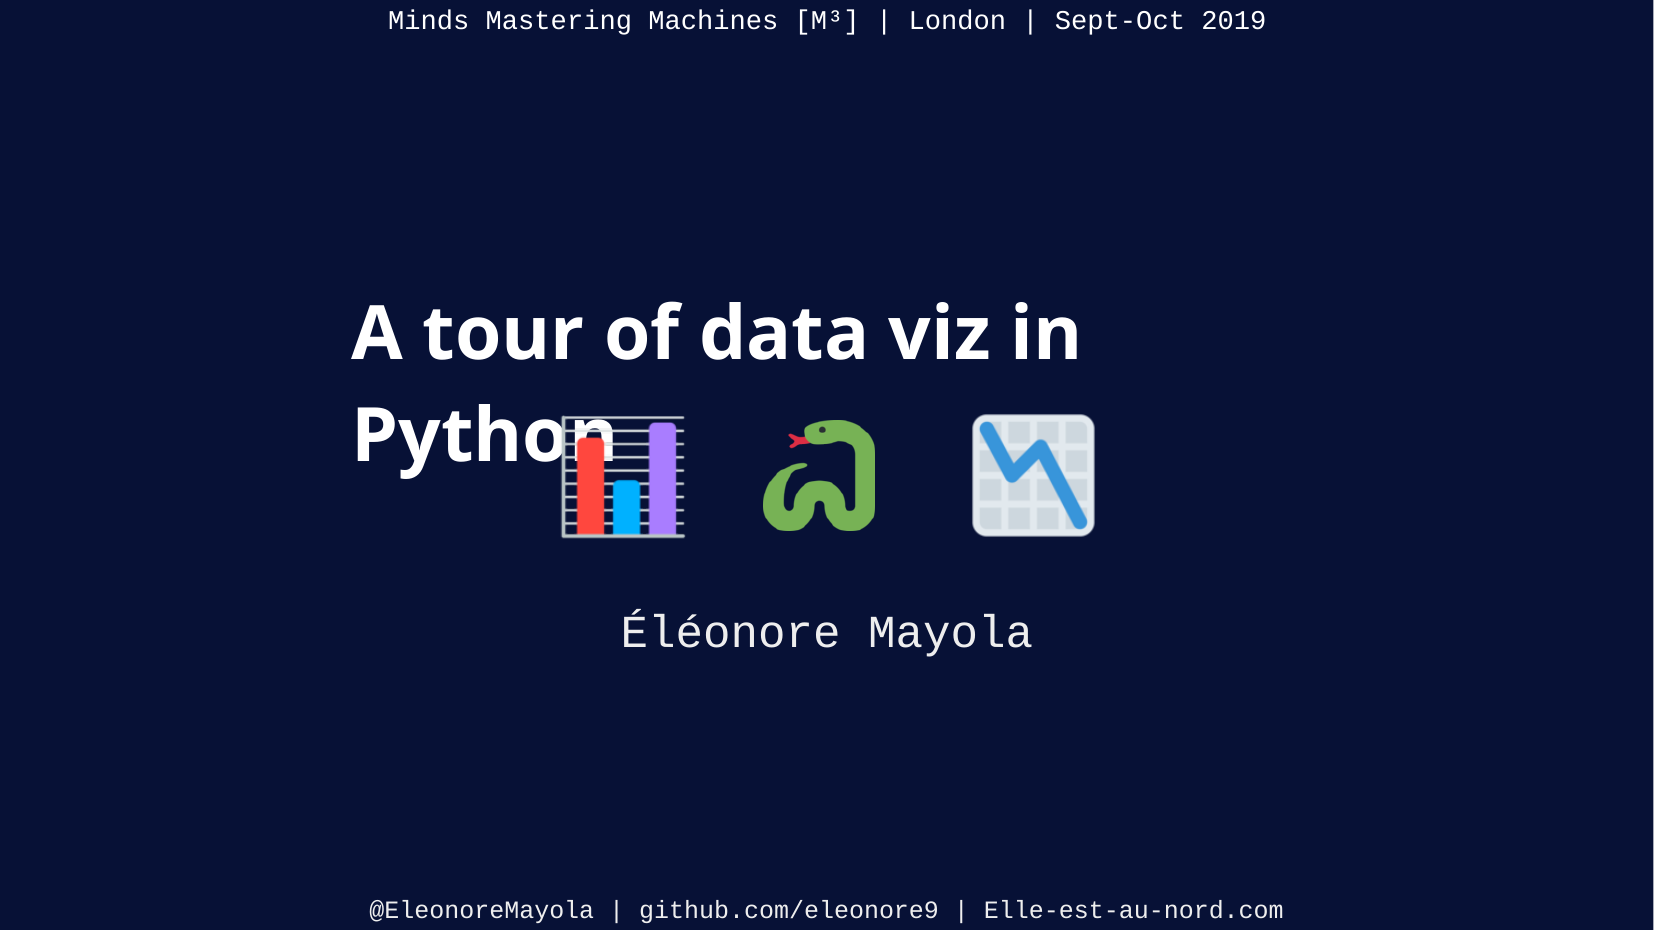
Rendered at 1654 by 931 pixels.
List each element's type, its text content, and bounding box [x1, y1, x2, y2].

picture [763, 420, 875, 531]
text_box Éléonore Mayola [561, 602, 1093, 679]
text_box Minds Mastering Machines [M³] | London | Sept-Oct 2019 [265, 0, 1388, 60]
text_box @EleonoreMayola | github.com/eleonore9 | Elle-est-au-nord.com [295, 862, 1359, 931]
picture [968, 410, 1099, 541]
text_box A tour of data viz in Python [336, 271, 1329, 375]
picture [555, 407, 692, 544]
